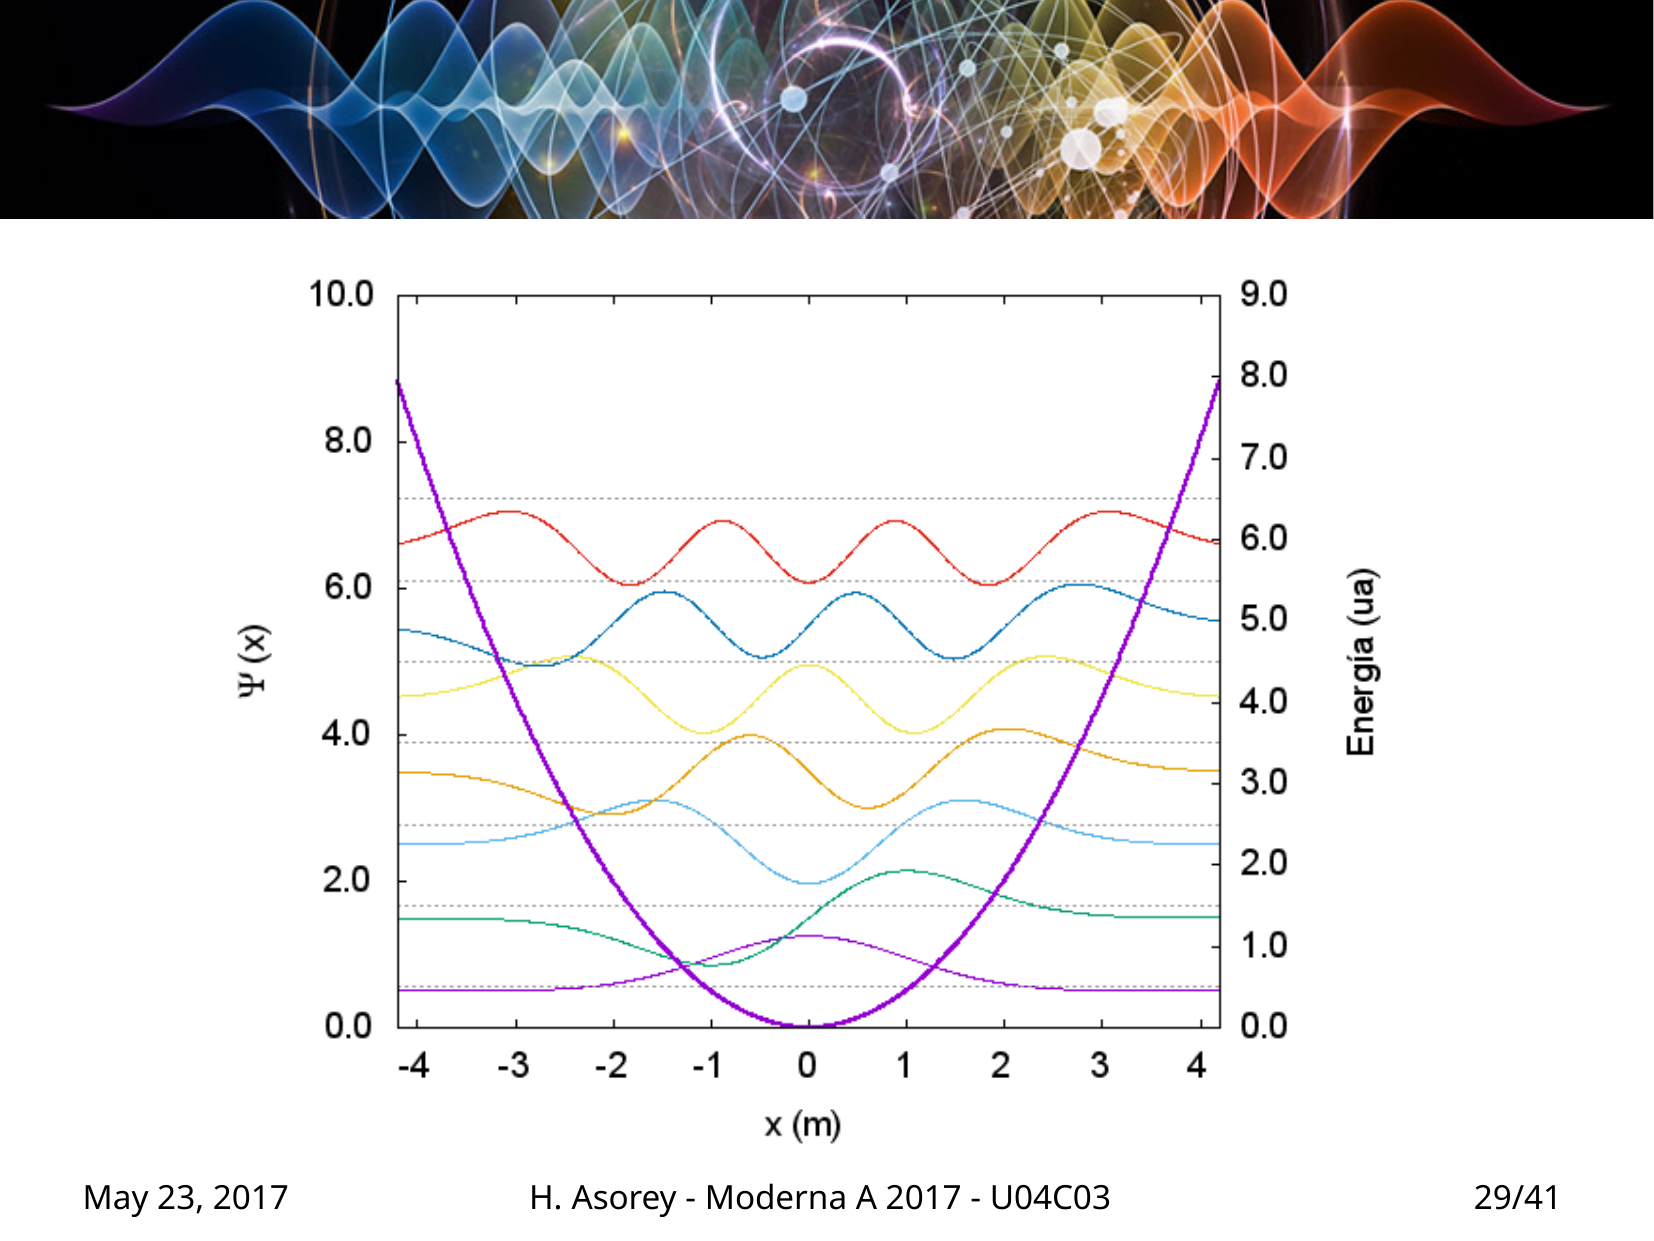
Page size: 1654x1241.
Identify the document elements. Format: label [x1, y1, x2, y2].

picture [0, 0, 1654, 219]
picture [225, 254, 1426, 1156]
